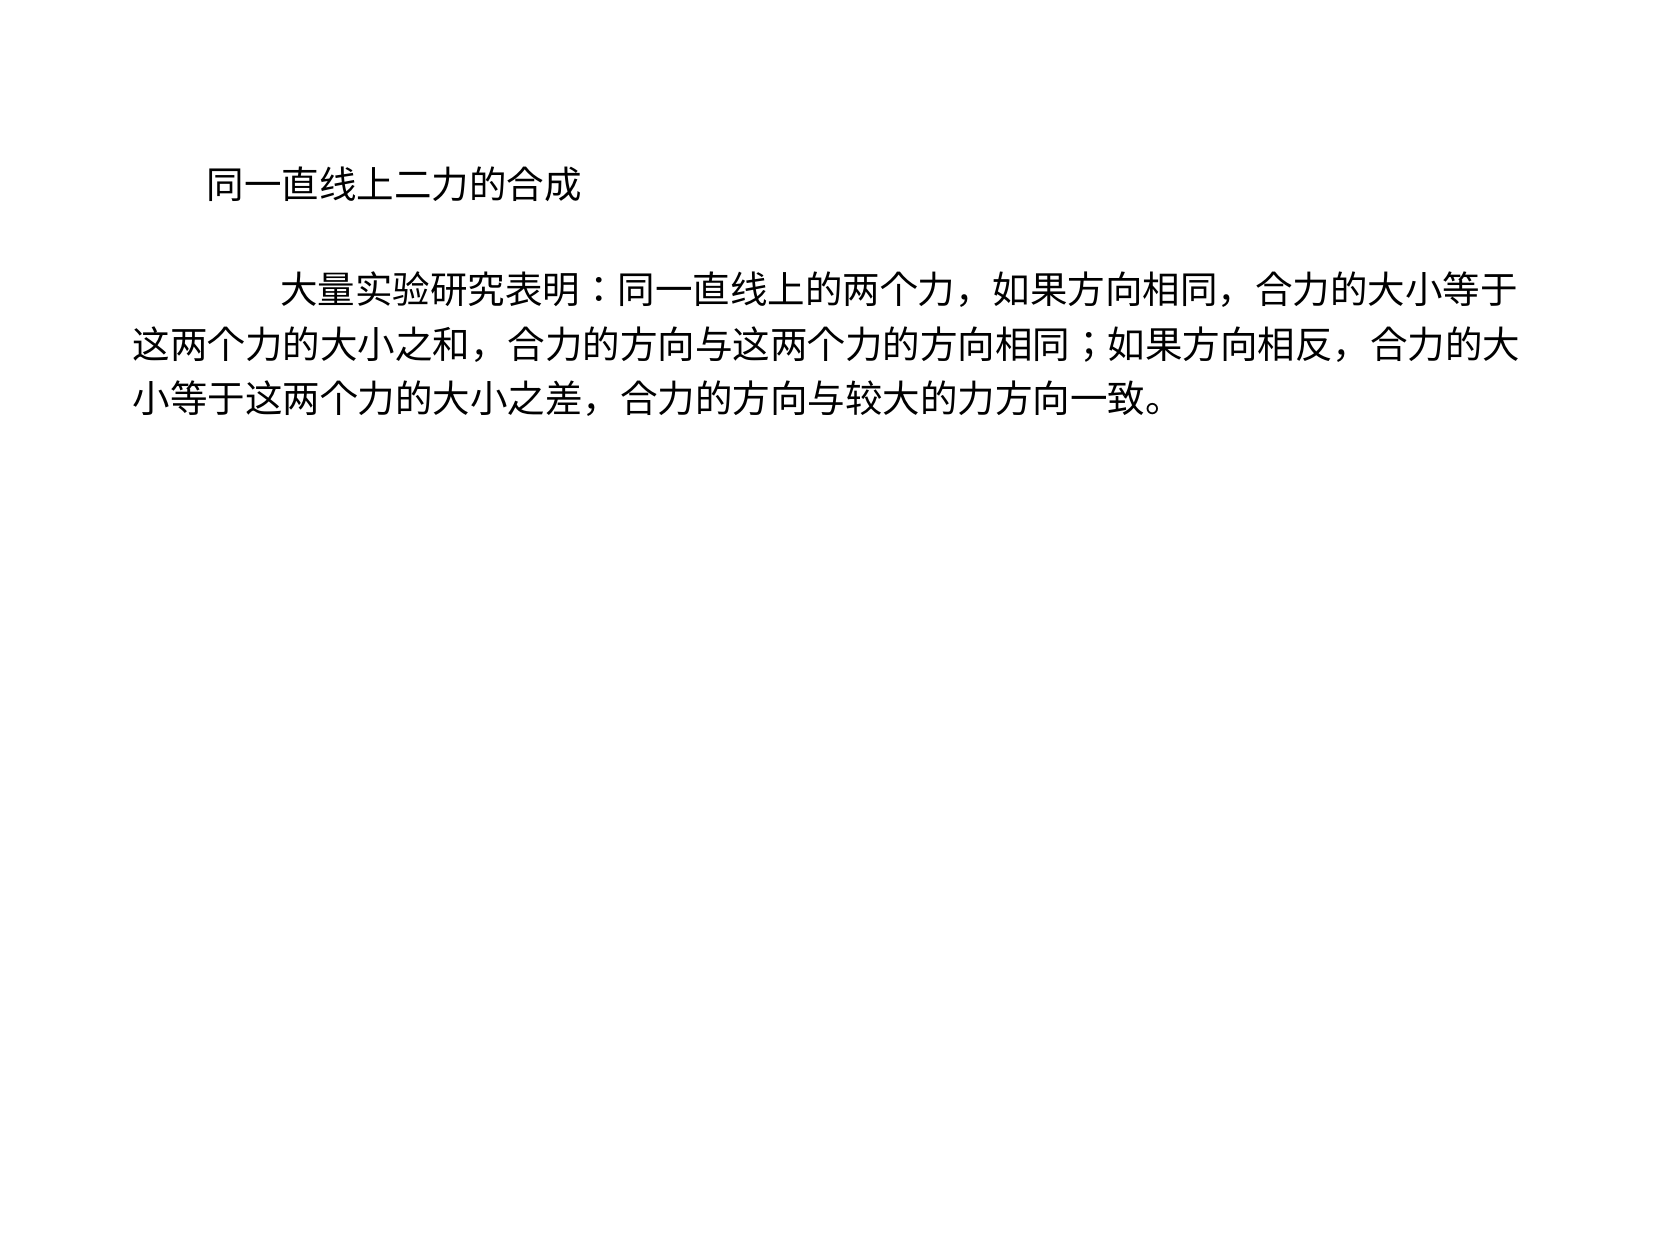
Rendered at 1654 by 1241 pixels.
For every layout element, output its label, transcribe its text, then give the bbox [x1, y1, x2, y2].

text_box 同一直线上二力的合成 大量实验研究表明：同一直线上的两个力，如果方向相同，合力的大小等于这两个力的大小之和，合力的方向与这两个力的方向相同；如果方向相反，合力的大小等于这两个力的大小之差，合力的方向与较大的力方向一致。 [118, 147, 1536, 405]
